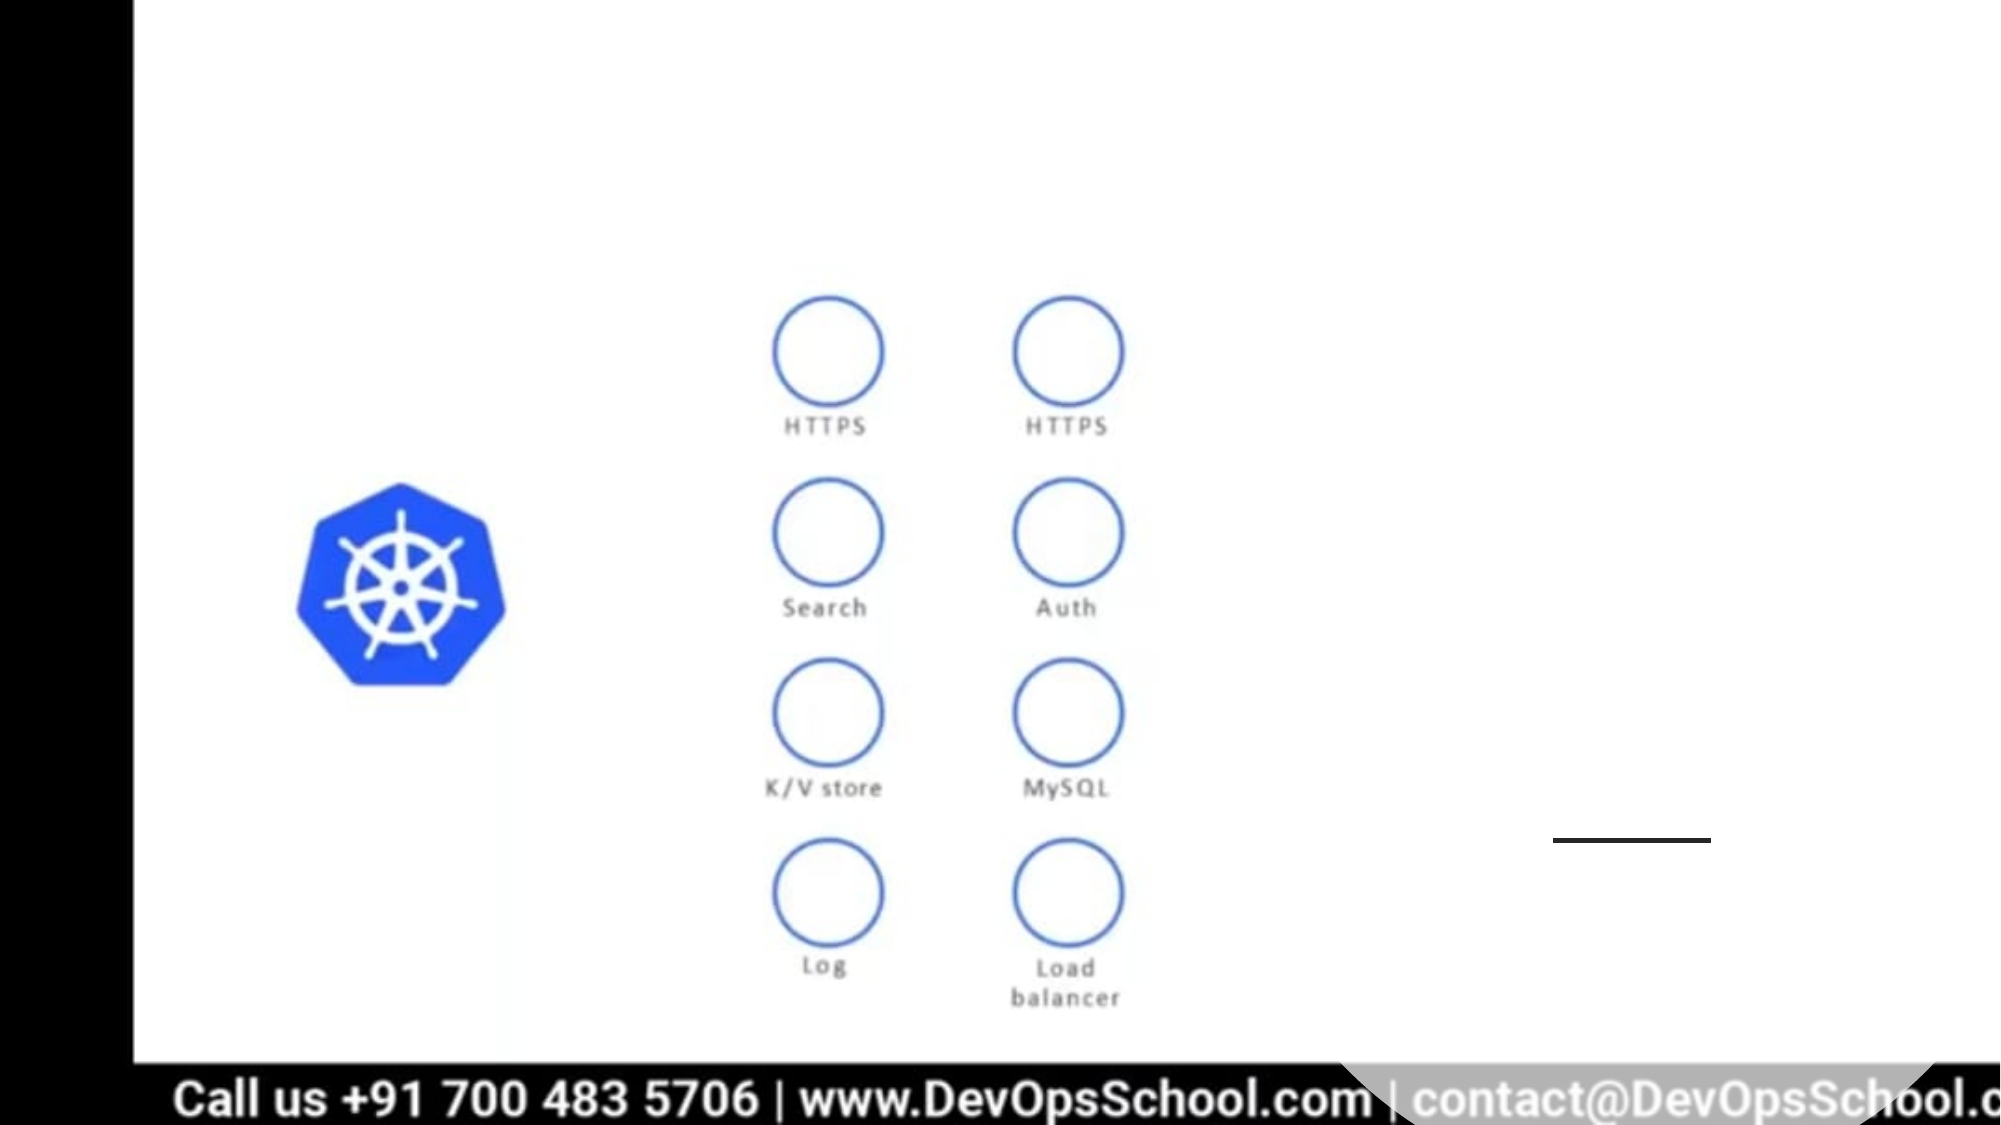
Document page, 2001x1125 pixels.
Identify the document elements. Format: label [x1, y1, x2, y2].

picture [0, 0, 2000, 1125]
text_box [1228, 373, 2000, 1125]
picture [1861, 973, 2000, 1125]
